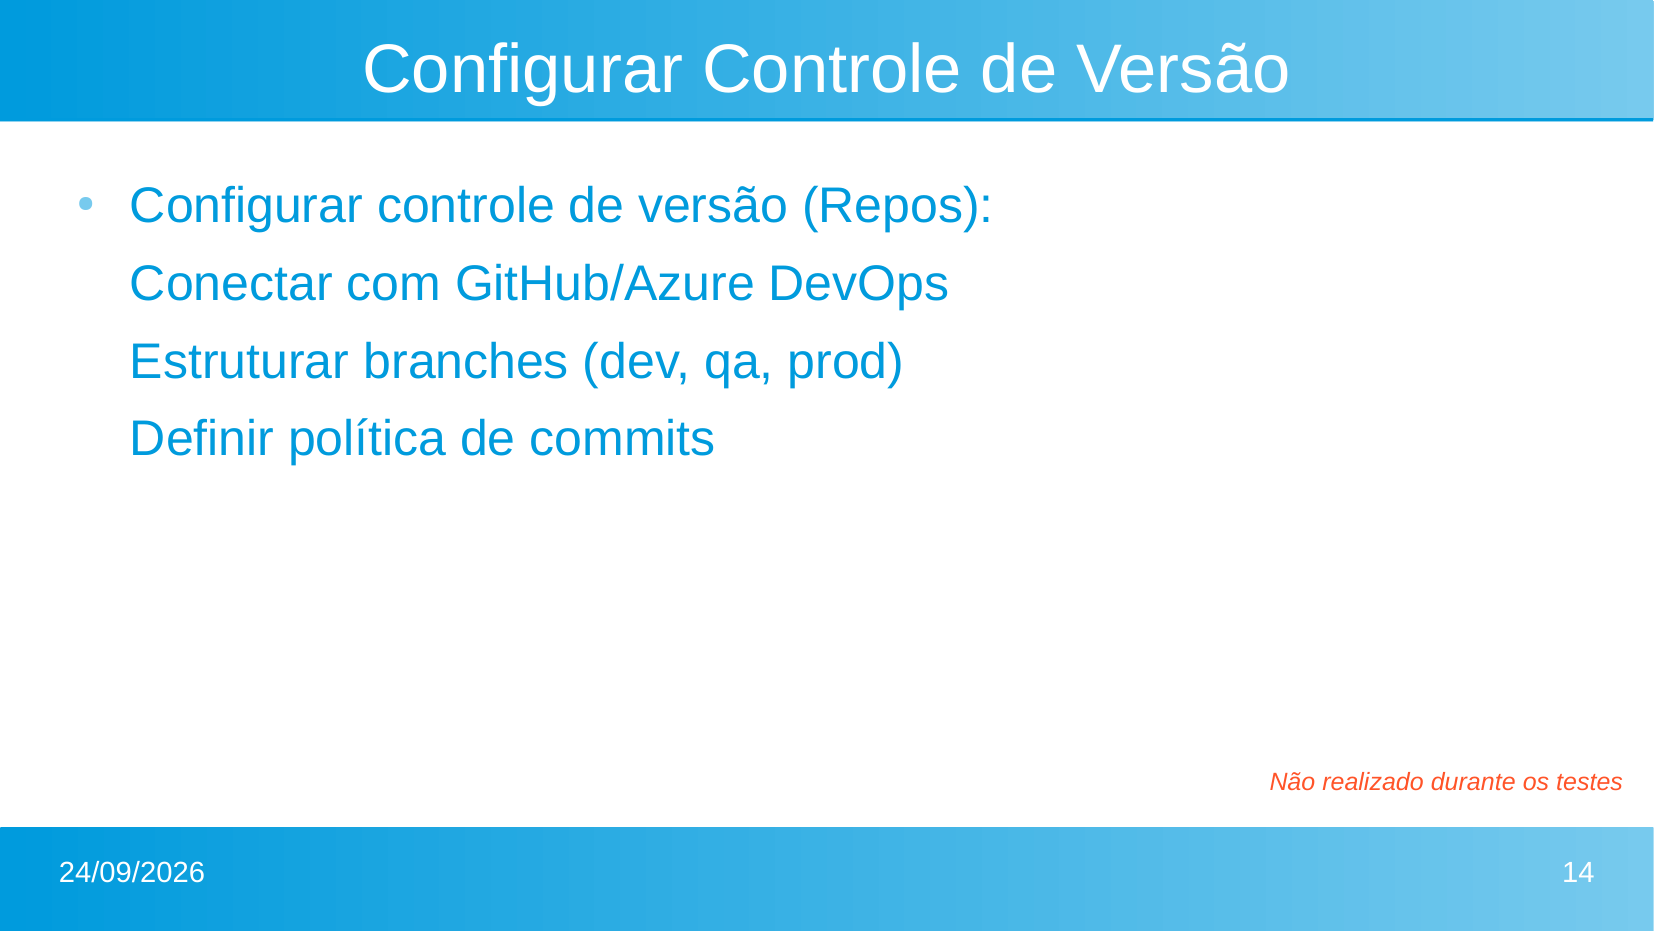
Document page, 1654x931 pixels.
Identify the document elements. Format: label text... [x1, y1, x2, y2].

list Não realizado durante os testes [88, 767, 1625, 827]
title Configurar Controle de Versão [59, 29, 1595, 108]
list Configurar controle de versão (Repos): Conectar com GitHub/Azure DevOps Estruturar branches (dev, qa, prod) Definir política de commits [59, 177, 1595, 532]
